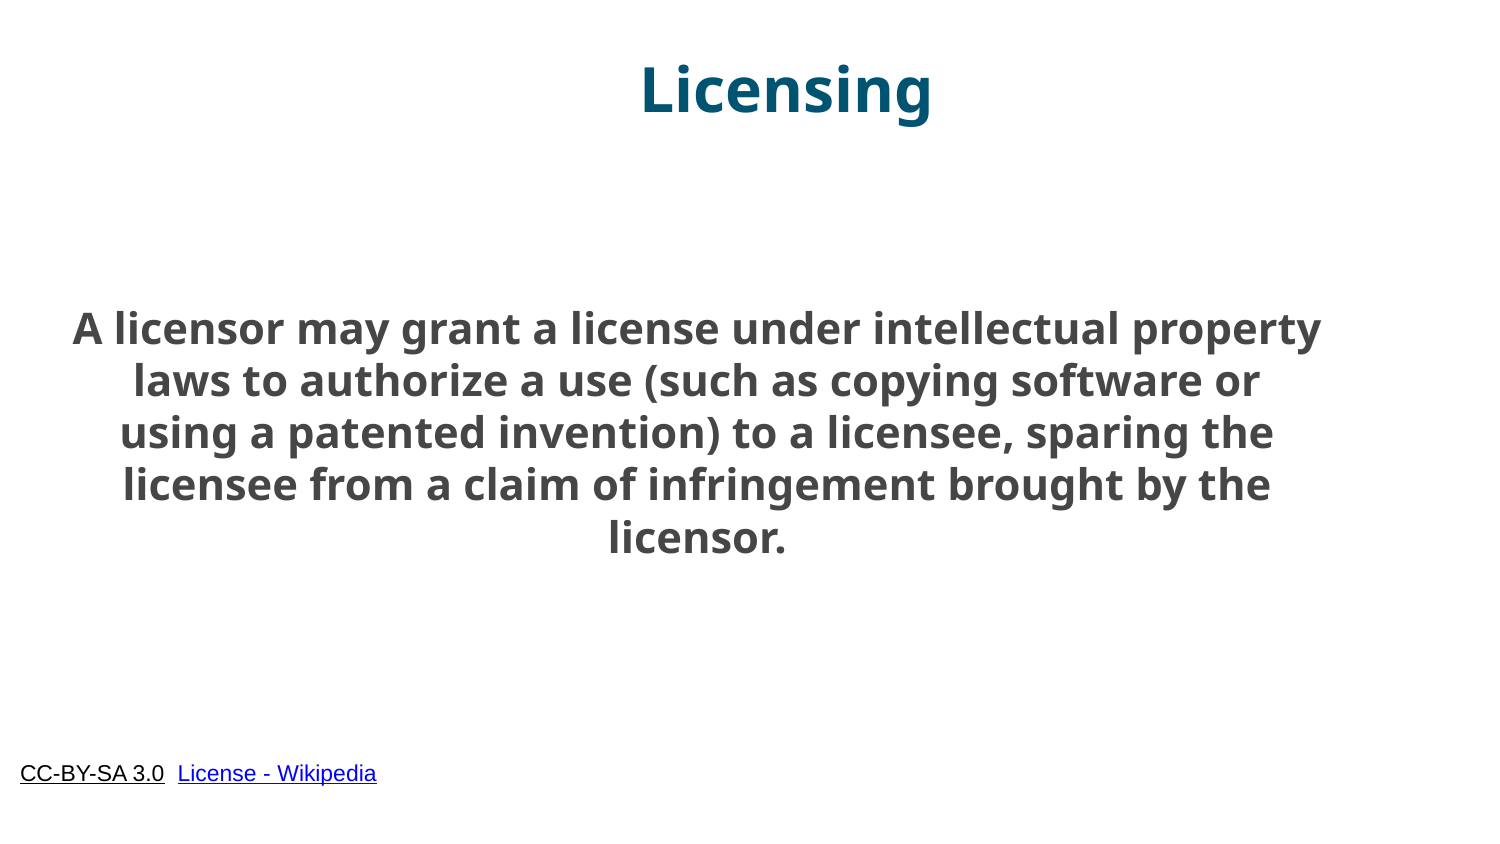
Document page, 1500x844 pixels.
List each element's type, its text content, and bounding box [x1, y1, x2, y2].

text_box Licensing [292, 44, 1282, 159]
text_box CC-BY-SA 3.0 License - Wikipedia [4, 744, 1282, 802]
text_box A licensor may grant a license under intellectual property laws to authorize a use (such as copying software or using a patented invention) to a licensee, sparing the licensee from a claim of infringement brought by the licensor. [71, 301, 1324, 565]
